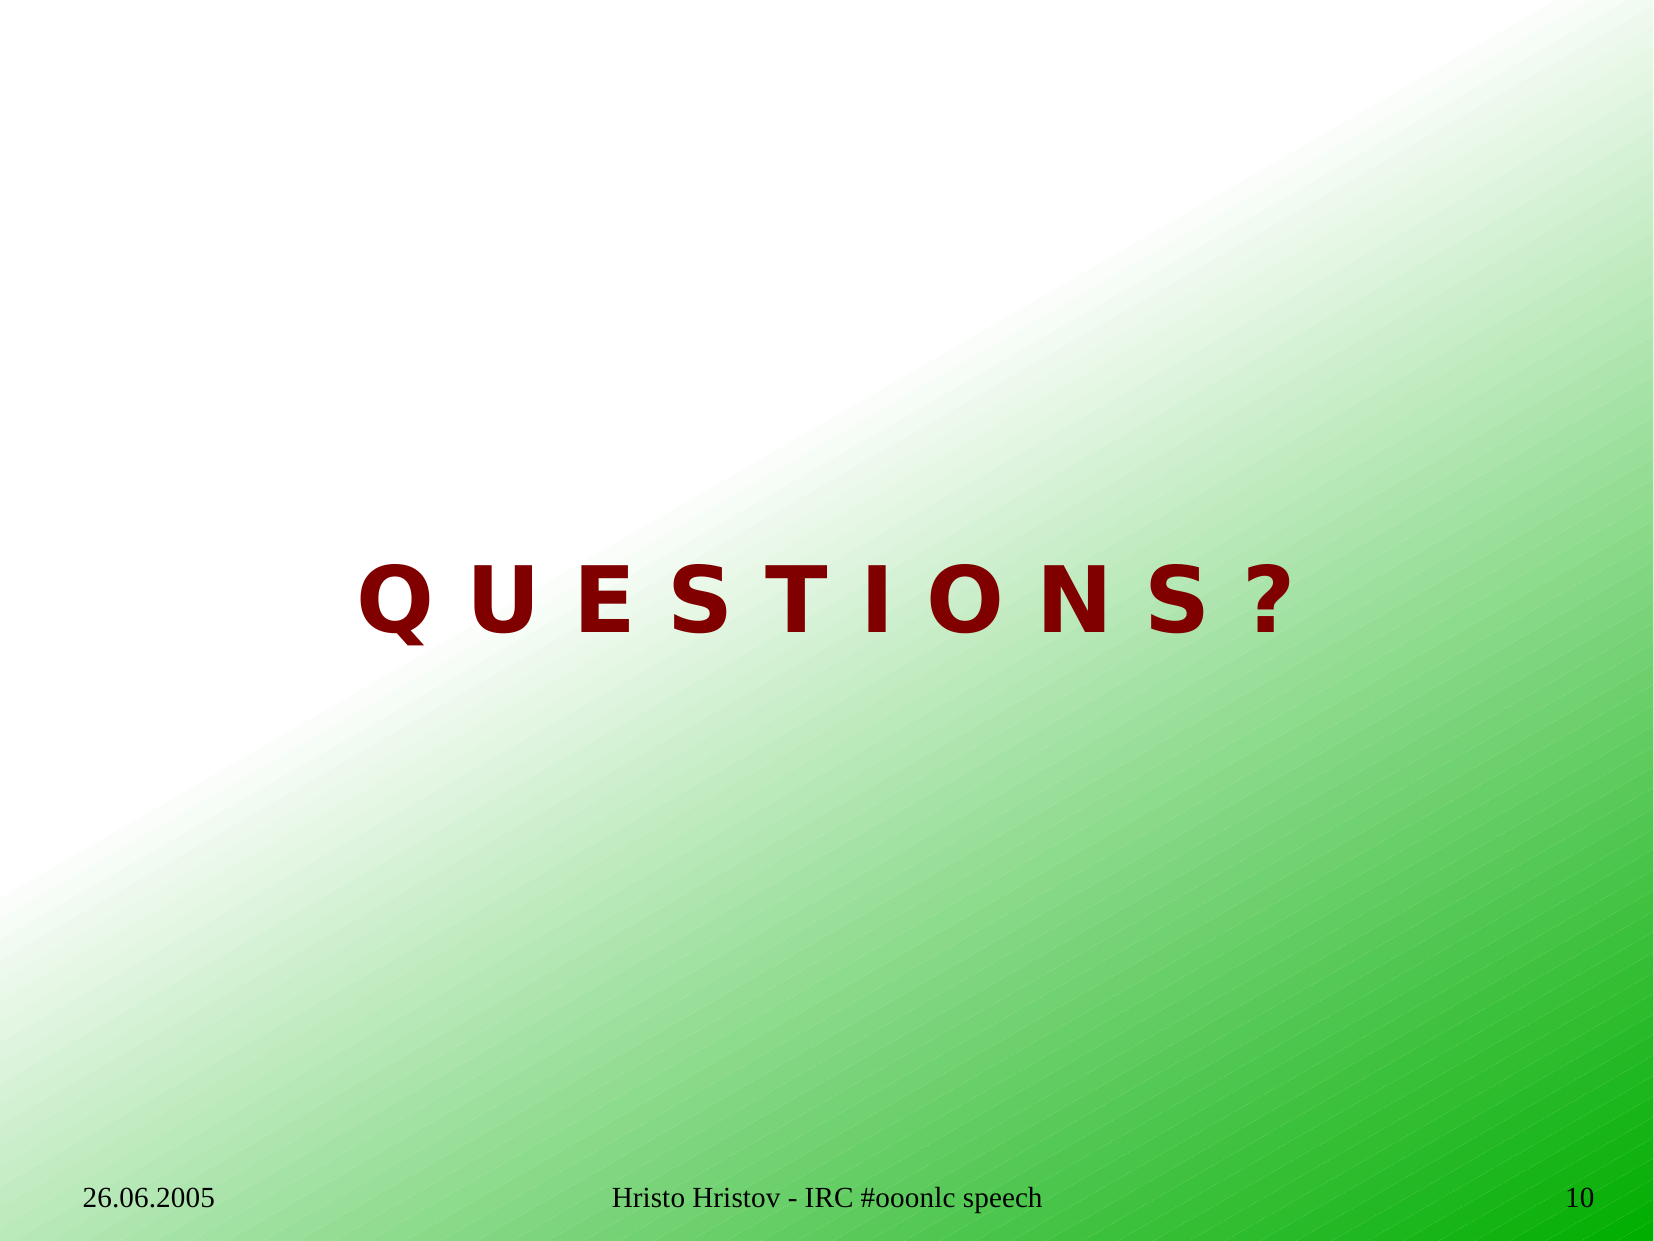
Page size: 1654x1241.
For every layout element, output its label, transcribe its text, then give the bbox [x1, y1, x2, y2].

title Q U E S T I O N S ? [82, 49, 1571, 1152]
